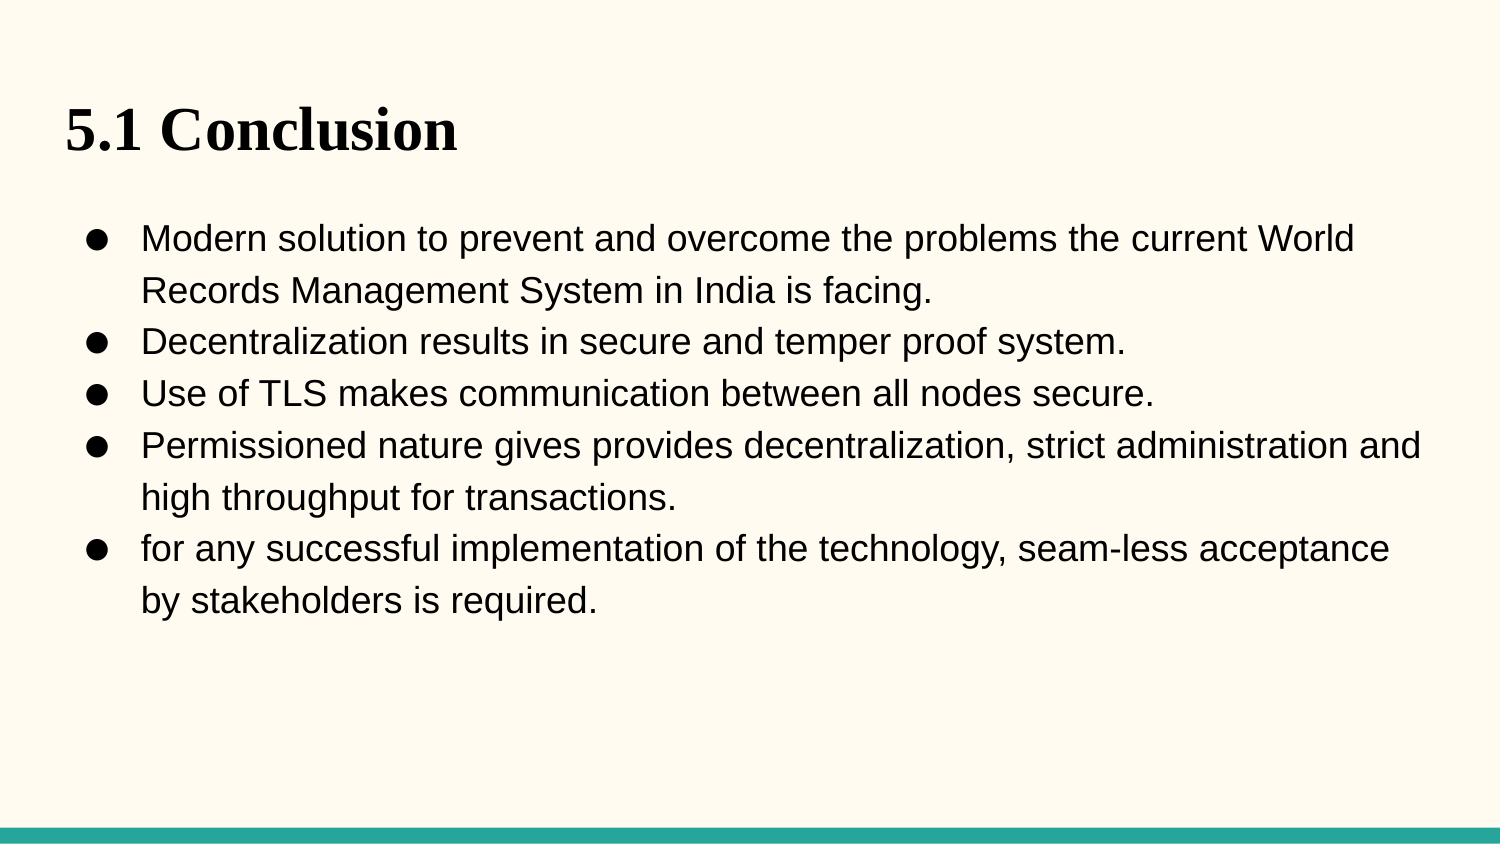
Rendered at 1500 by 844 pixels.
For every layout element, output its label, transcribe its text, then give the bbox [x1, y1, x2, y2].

text_box 5.1 Conclusion [51, 72, 1449, 174]
text_box Modern solution to prevent and overcome the problems the current World Records Management System in India is facing. Decentralization results in secure and temper proof system. Use of TLS makes communication between all nodes secure. Permissioned nature gives provides decentralization, strict administration and high throughput for transactions. for any successful implementation of the technology, seam-less acceptance by stakeholders is required. [51, 192, 1449, 750]
